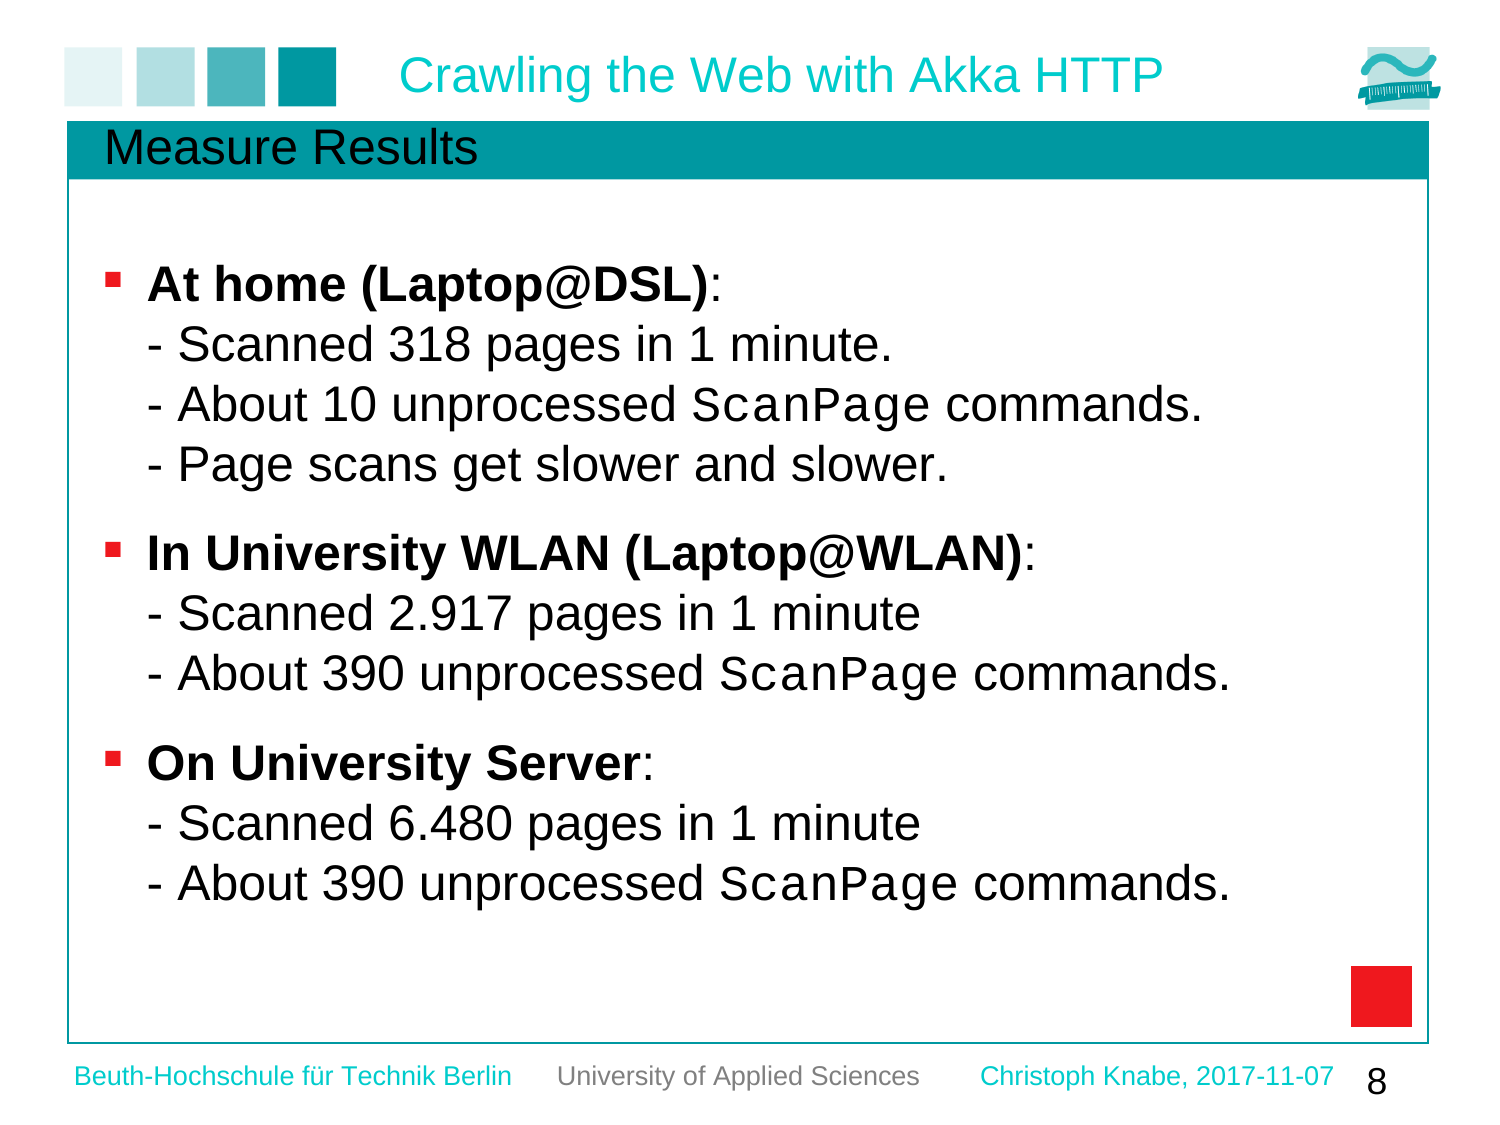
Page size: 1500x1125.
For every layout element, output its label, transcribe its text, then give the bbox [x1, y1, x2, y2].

picture [1358, 47, 1441, 110]
text_box At home (Laptop@DSL): - Scanned 318 pages in 1 minute. - About 10 unprocessed ScanPage commands. - Page scans get slower and slower. In University WLAN (Laptop@WLAN): - Scanned 2.917 pages in 1 minute - About 390 unprocessed ScanPage commands. On University Server: - Scanned 6.480 pages in 1 minute - About 390 unprocessed ScanPage commands. [90, 243, 1447, 1008]
text_box Measure Results [89, 106, 976, 182]
